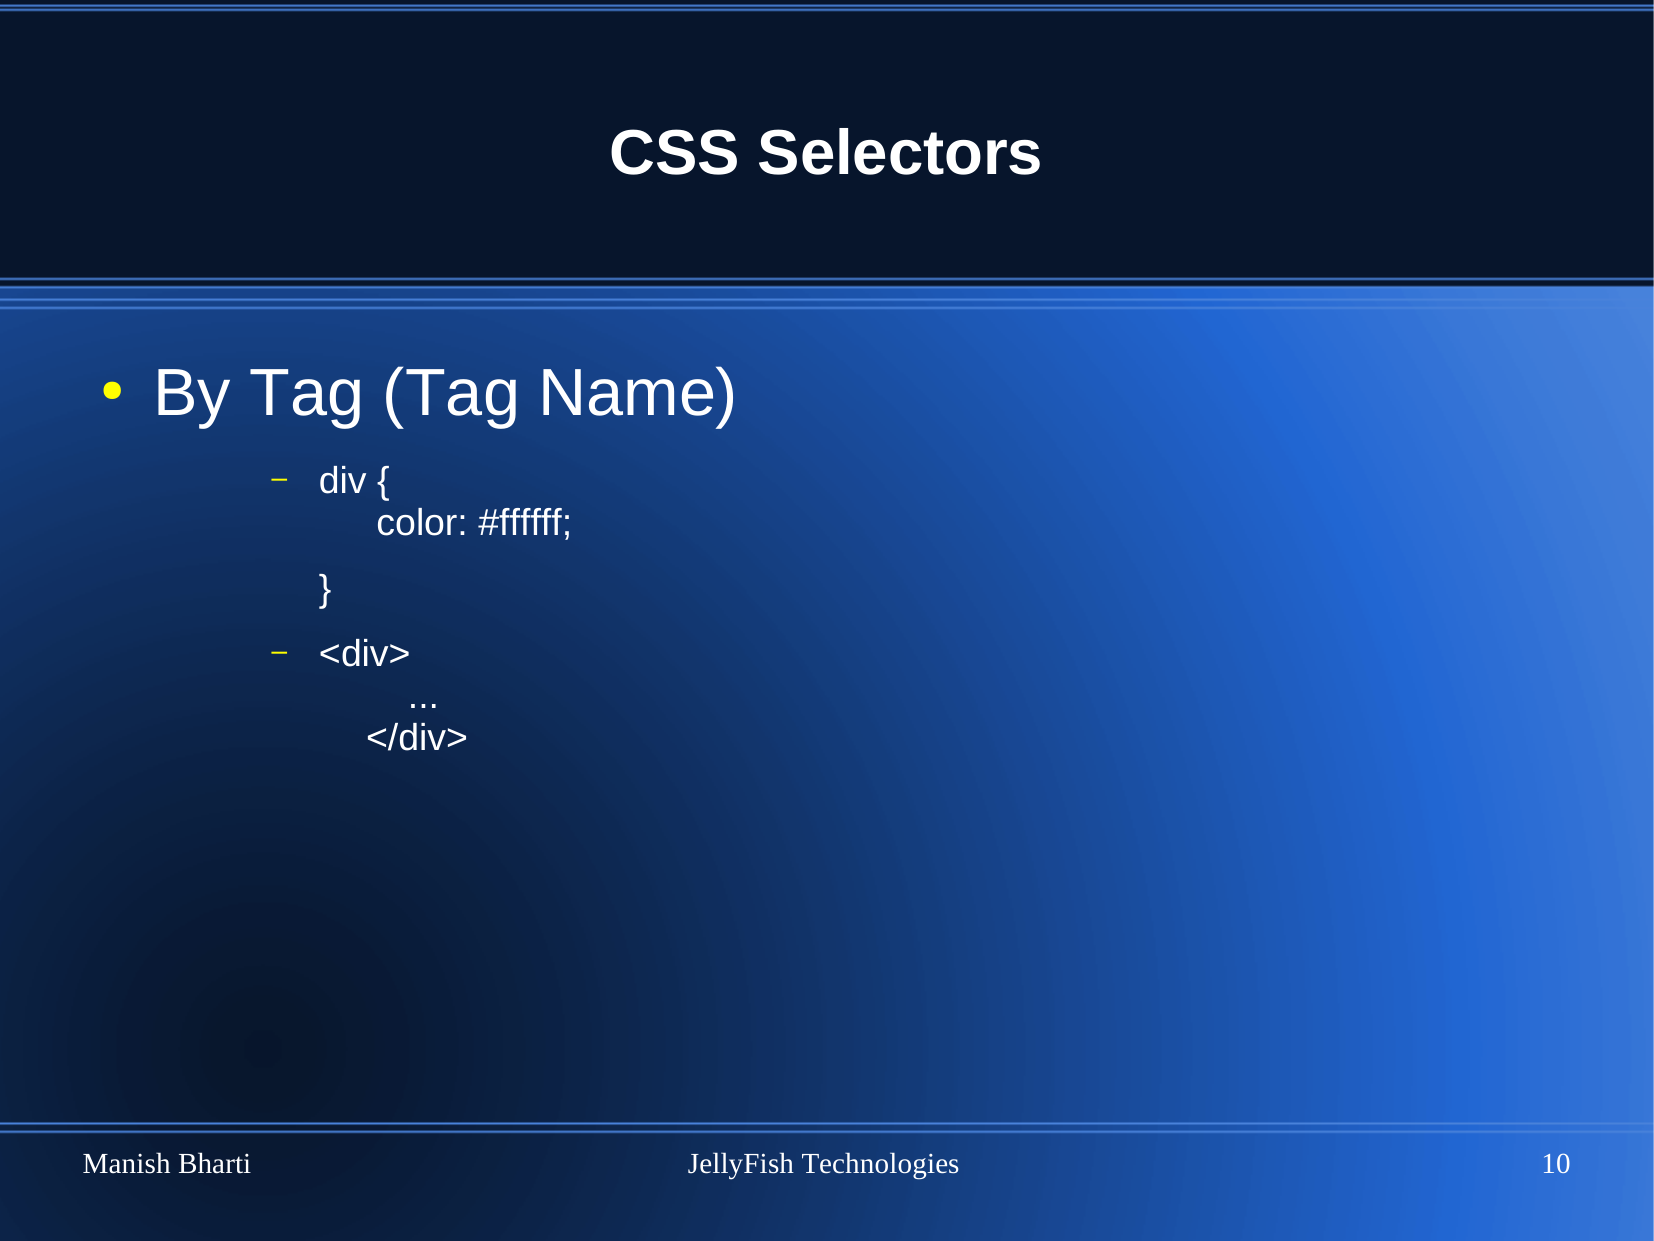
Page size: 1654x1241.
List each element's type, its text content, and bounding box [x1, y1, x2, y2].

list By Tag (Tag Name) div { color: #ffffff; } <div> ... </div> [82, 355, 1571, 1075]
picture [0, 0, 1654, 1241]
title CSS Selectors [82, 49, 1571, 257]
